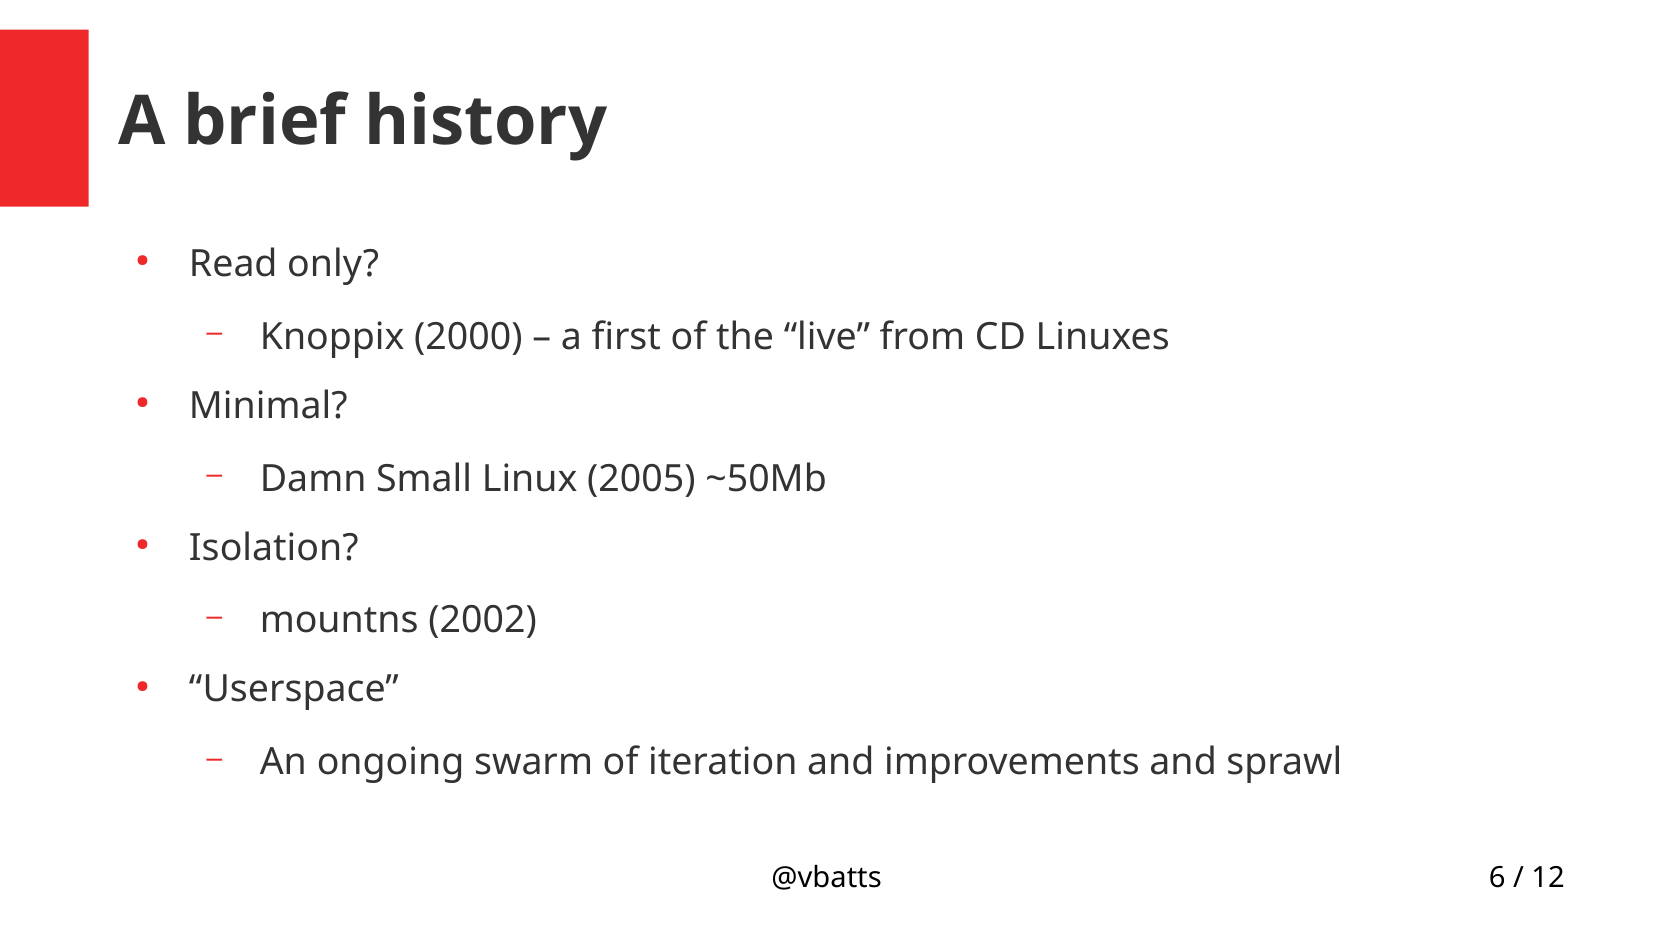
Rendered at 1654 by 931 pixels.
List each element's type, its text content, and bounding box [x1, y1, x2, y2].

list Read only? Knoppix (2000) – a first of the “live” from CD Linuxes Minimal? Damn Small Linux (2005) ~50Mb Isolation? mountns (2002) “Userspace” An ongoing swarm of iteration and improvements and sprawl [118, 236, 1595, 798]
title A brief history [118, 29, 1595, 207]
